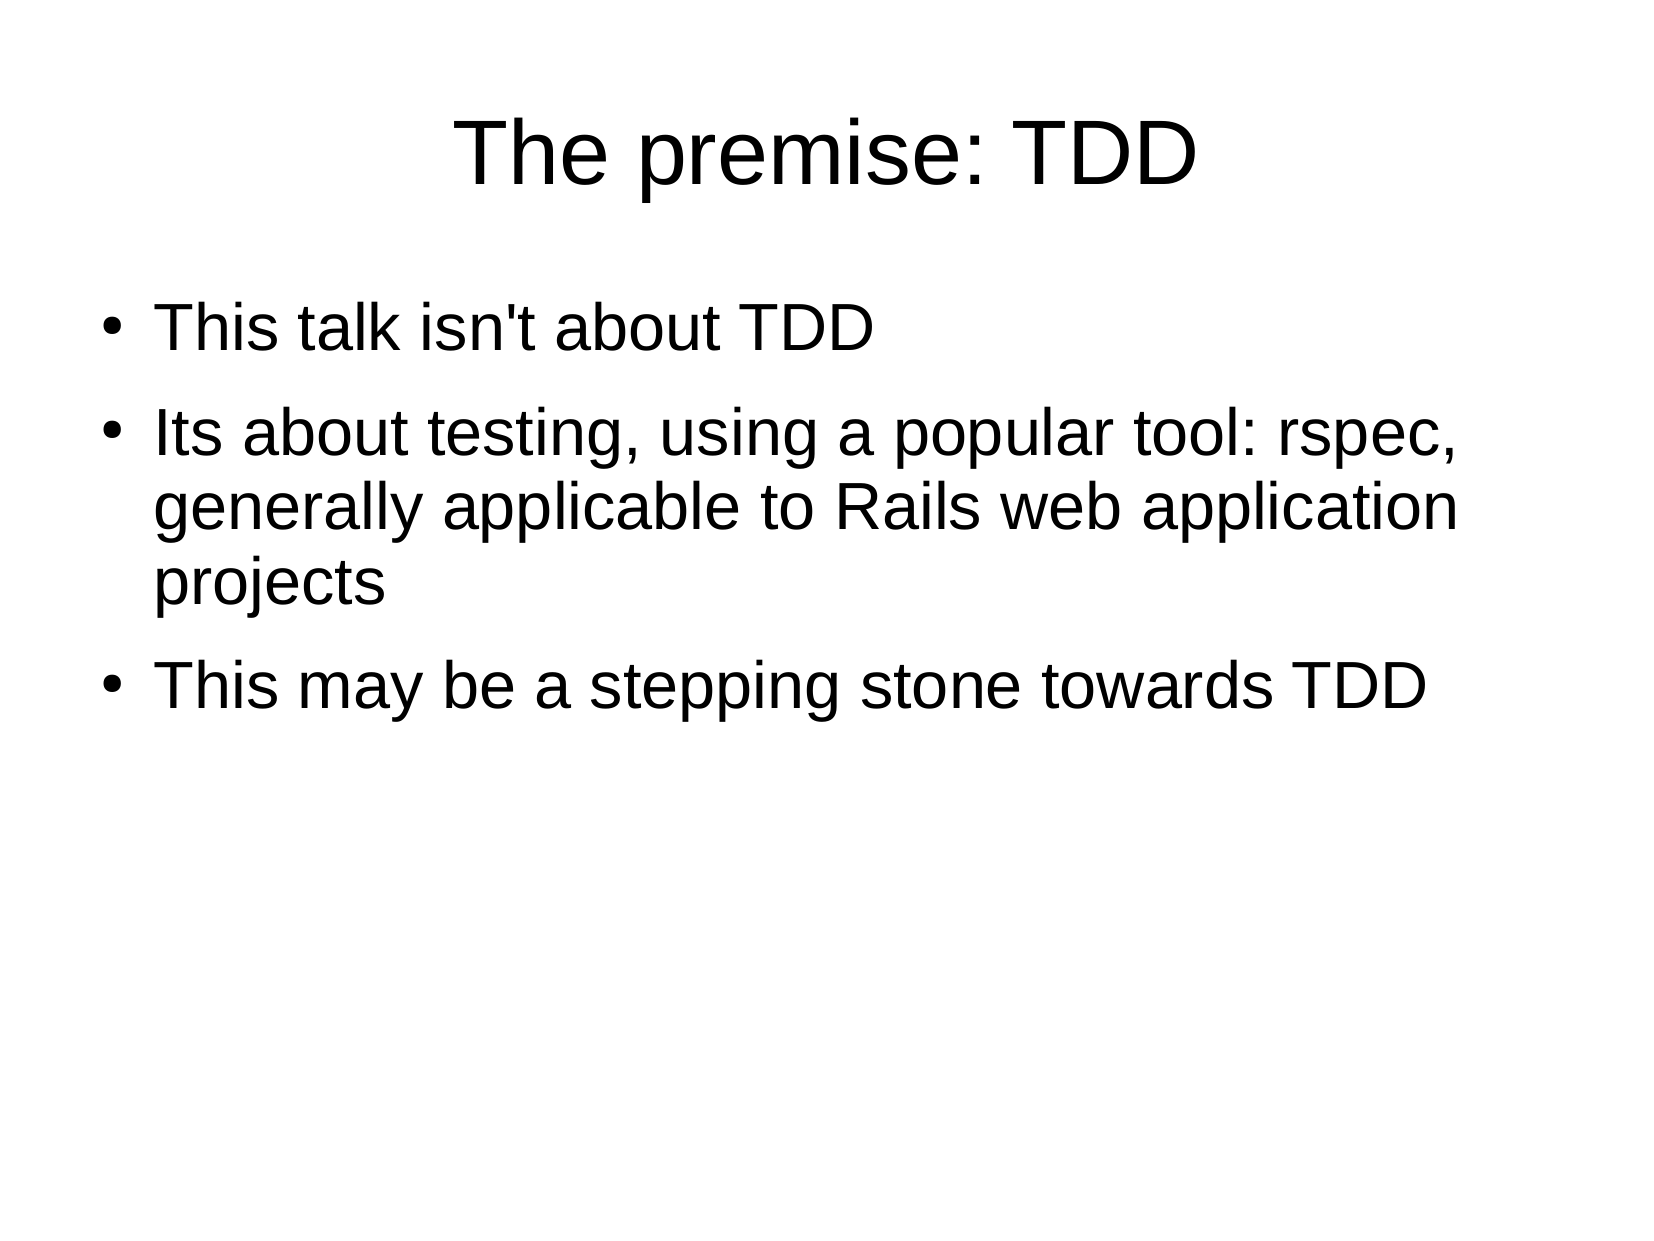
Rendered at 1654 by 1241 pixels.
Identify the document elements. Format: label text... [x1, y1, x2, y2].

title The premise: TDD [82, 49, 1571, 257]
list This talk isn't about TDD Its about testing, using a popular tool: rspec, generally applicable to Rails web application projects This may be a stepping stone towards TDD [82, 290, 1571, 1109]
